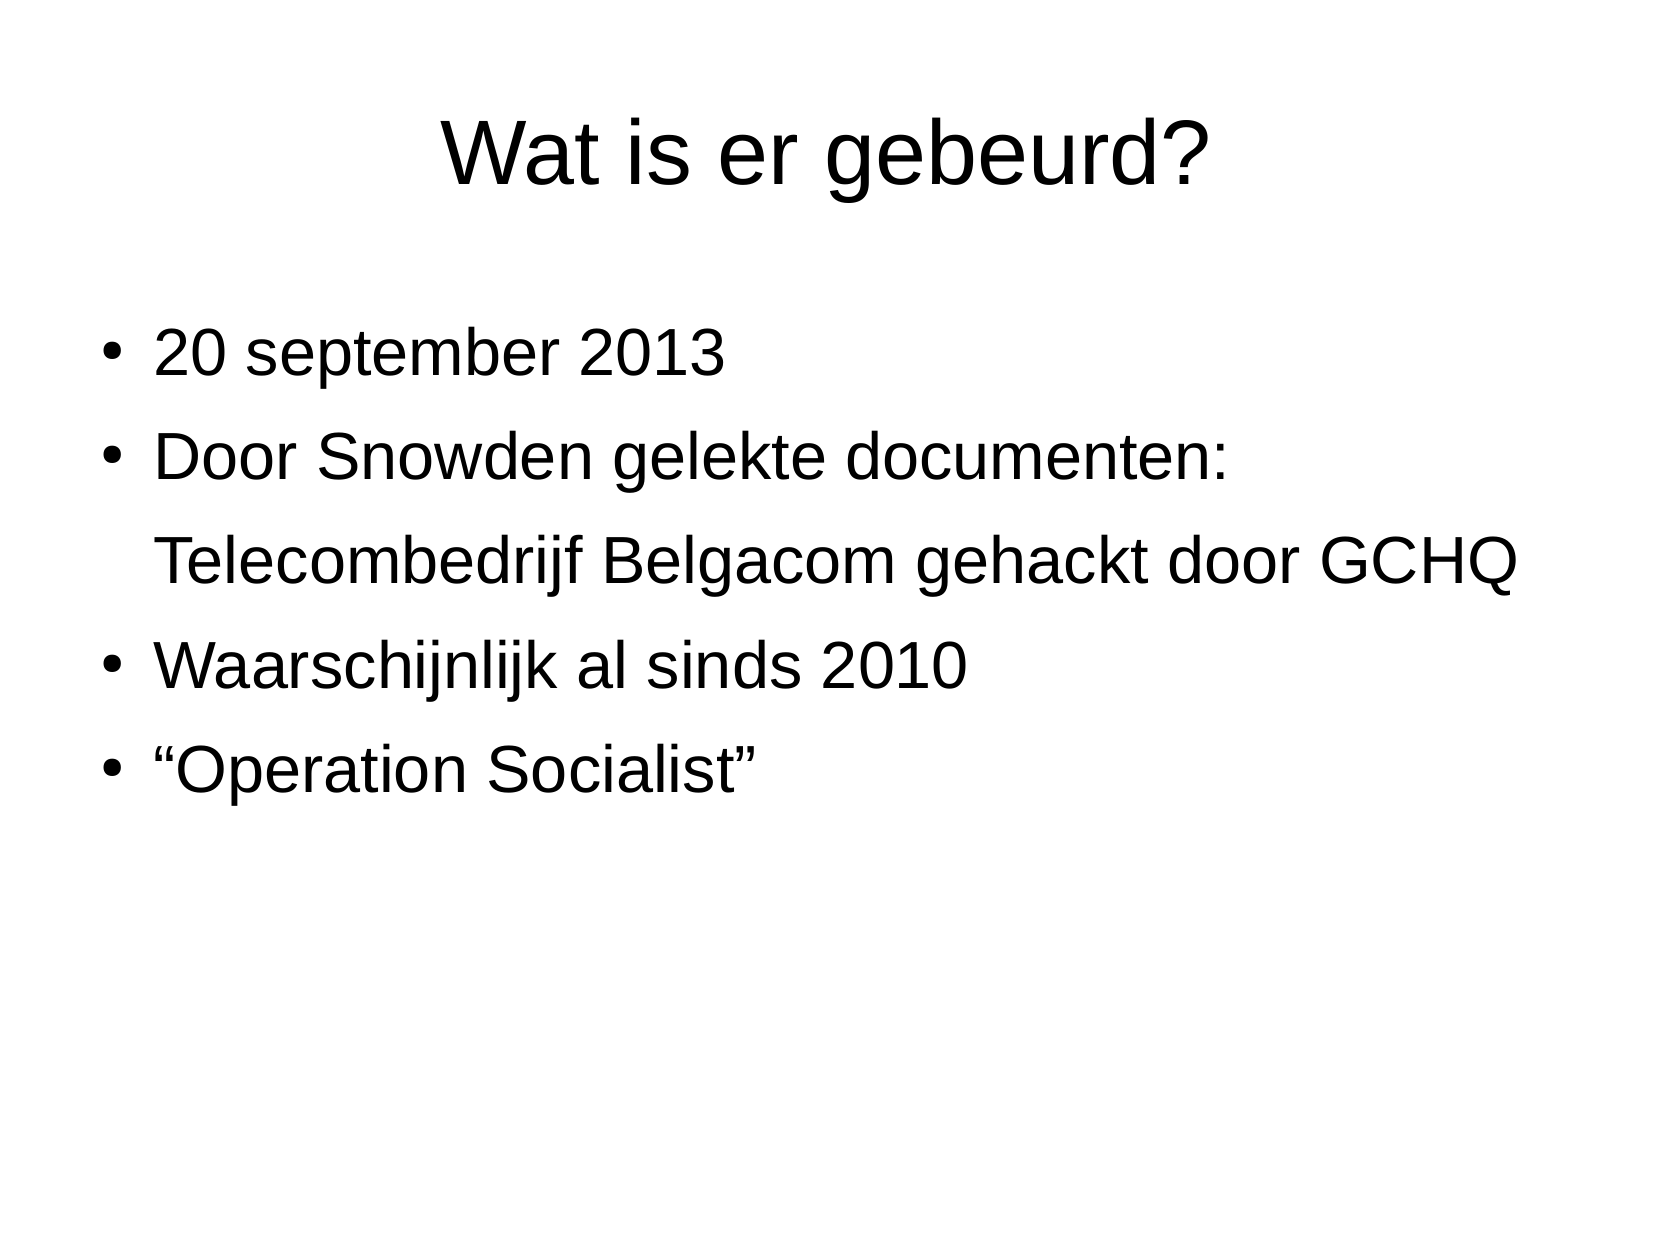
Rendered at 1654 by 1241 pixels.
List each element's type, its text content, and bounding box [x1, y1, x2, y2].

list 20 september 2013 Door Snowden gelekte documenten: Telecombedrijf Belgacom gehackt door GCHQ Waarschijnlijk al sinds 2010 “Operation Socialist” [82, 315, 1571, 1035]
title Wat is er gebeurd? [82, 49, 1571, 257]
